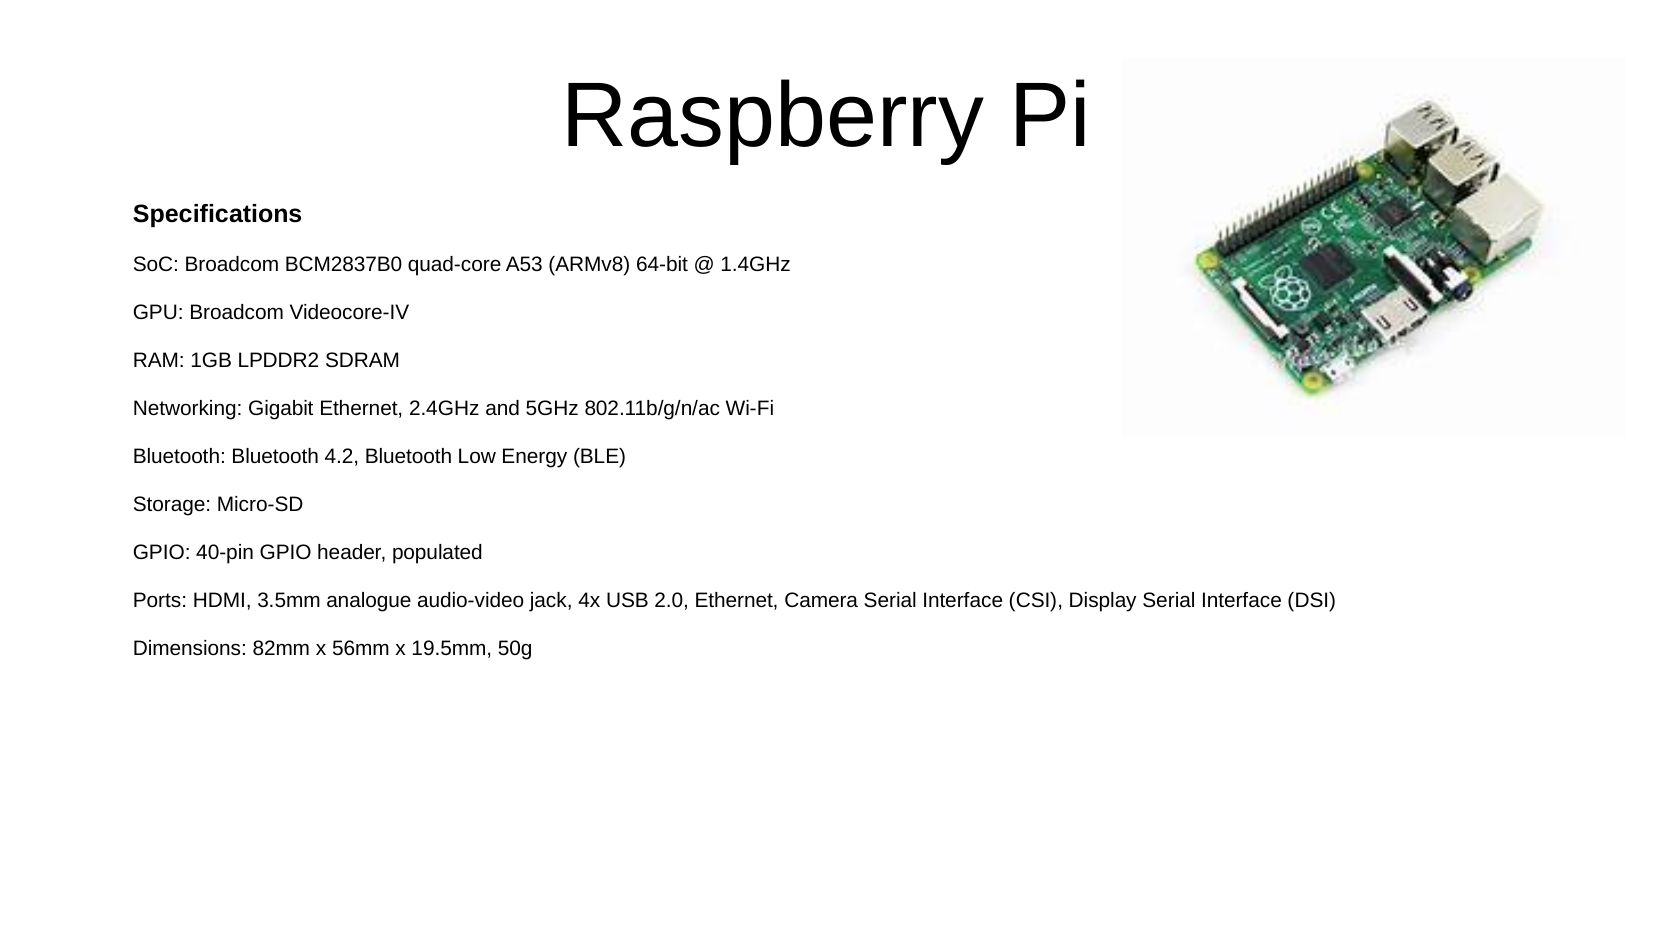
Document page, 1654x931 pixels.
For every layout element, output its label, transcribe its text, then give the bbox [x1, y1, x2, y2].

title Raspberry Pi [82, 37, 1571, 193]
picture [1122, 58, 1626, 438]
text_box Specifications SoC: Broadcom BCM2837B0 quad-core A53 (ARMv8) 64-bit @ 1.4GHz GPU: Broadcom Videocore-IV RAM: 1GB LPDDR2 SDRAM Networking: Gigabit Ethernet, 2.4GHz and 5GHz 802.11b/g/n/ac Wi-Fi Bluetooth: Bluetooth 4.2, Bluetooth Low Energy (BLE) Storage: Micro-SD GPIO: 40-pin GPIO header, populated Ports: HDMI, 3.5mm analogue audio-video jack, 4x USB 2.0, Ethernet, Camera Serial Interface (CSI), Display Serial Interface (DSI) Dimensions: 82mm x 56mm x 19.5mm, 50g [118, 192, 1571, 792]
